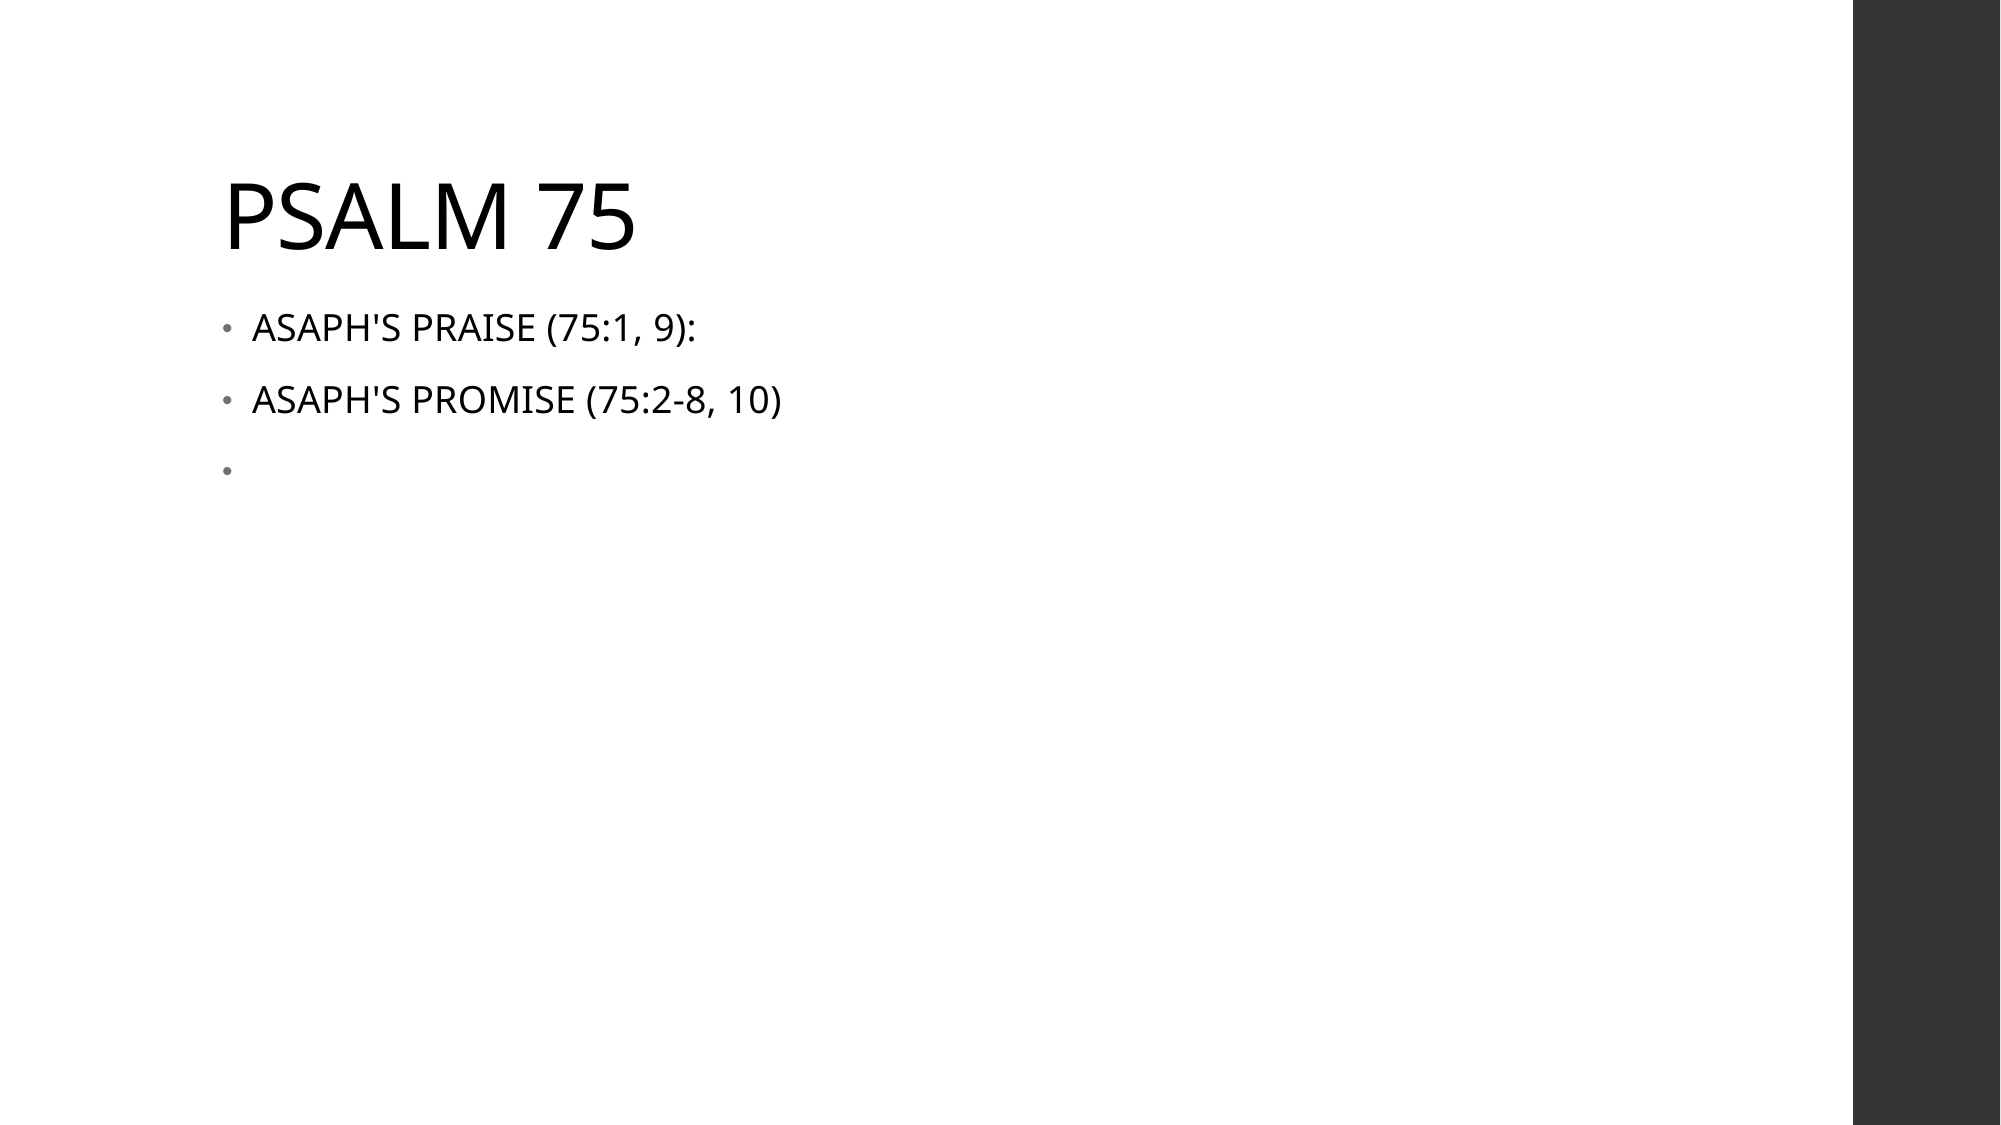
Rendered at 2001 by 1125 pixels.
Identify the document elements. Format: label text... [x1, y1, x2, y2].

title PSALM 75 [206, 60, 1797, 278]
list ASAPH'S PRAISE (75:1, 9): ASAPH'S PROMISE (75:2-8, 10) [206, 299, 1617, 1014]
